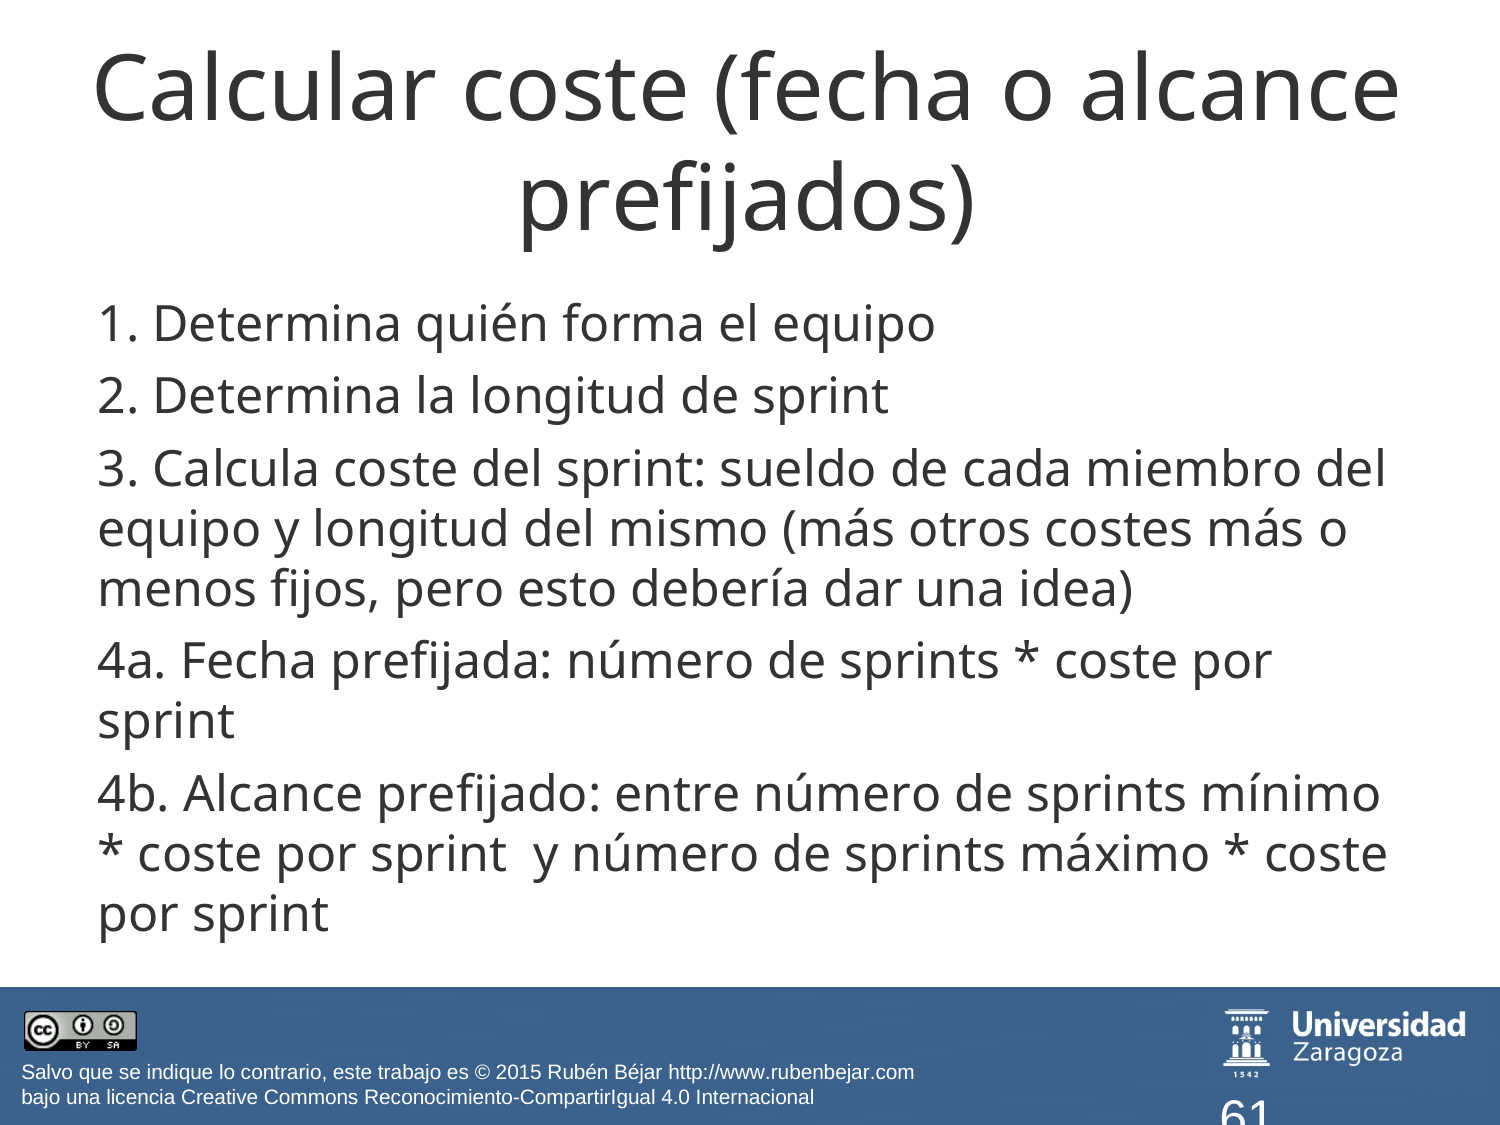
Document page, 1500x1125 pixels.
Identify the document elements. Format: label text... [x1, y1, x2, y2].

picture [1226, 1116, 1240, 1125]
title Calcular coste (fecha o alcance prefijados) [74, 21, 1420, 257]
list 1. Determina quién forma el equipo 2. Determina la longitud de sprint 3. Calcula coste del sprint: sueldo de cada miembro del equipo y longitud del mismo (más otros costes más o menos fijos, pero esto debería dar una idea) 4a. Fecha prefijada: número de sprints * coste por sprint 4b. Alcance prefijado: entre número de sprints mínimo * coste por sprint y número de sprints máximo * coste por sprint [82, 283, 1418, 957]
picture [0, 987, 1500, 1125]
